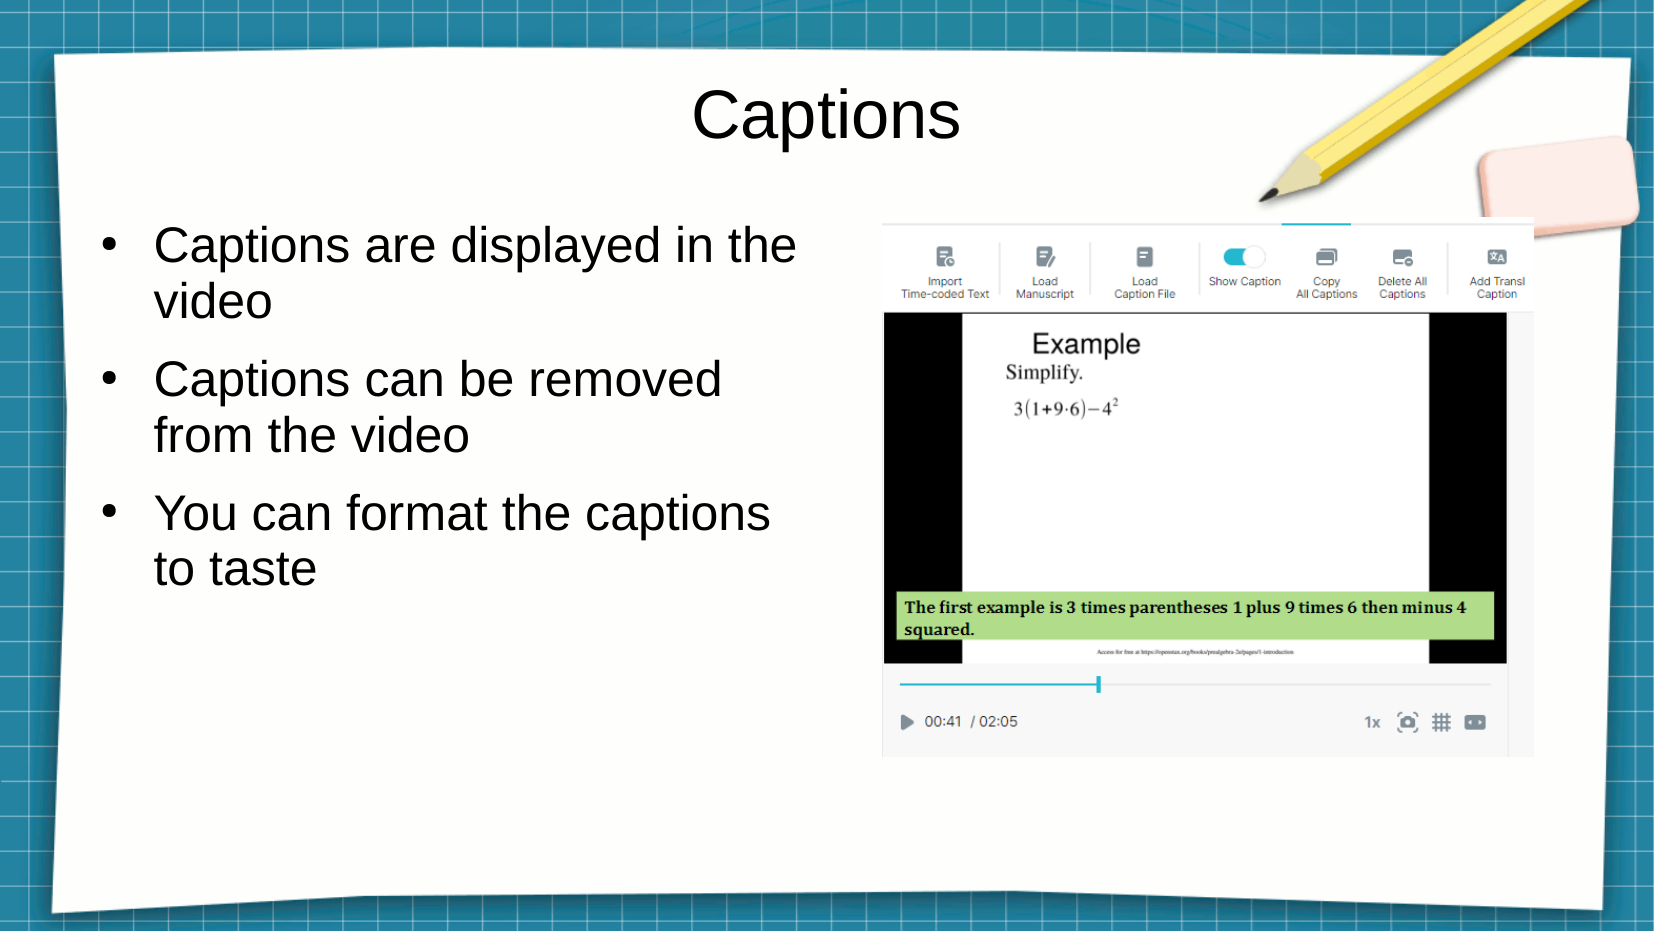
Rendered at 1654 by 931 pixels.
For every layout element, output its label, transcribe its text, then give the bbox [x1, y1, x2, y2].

picture [0, 0, 1654, 931]
title Captions [82, 37, 1571, 193]
list Captions are displayed in the video Captions can be removed from the video You can format the captions to taste [82, 217, 809, 758]
